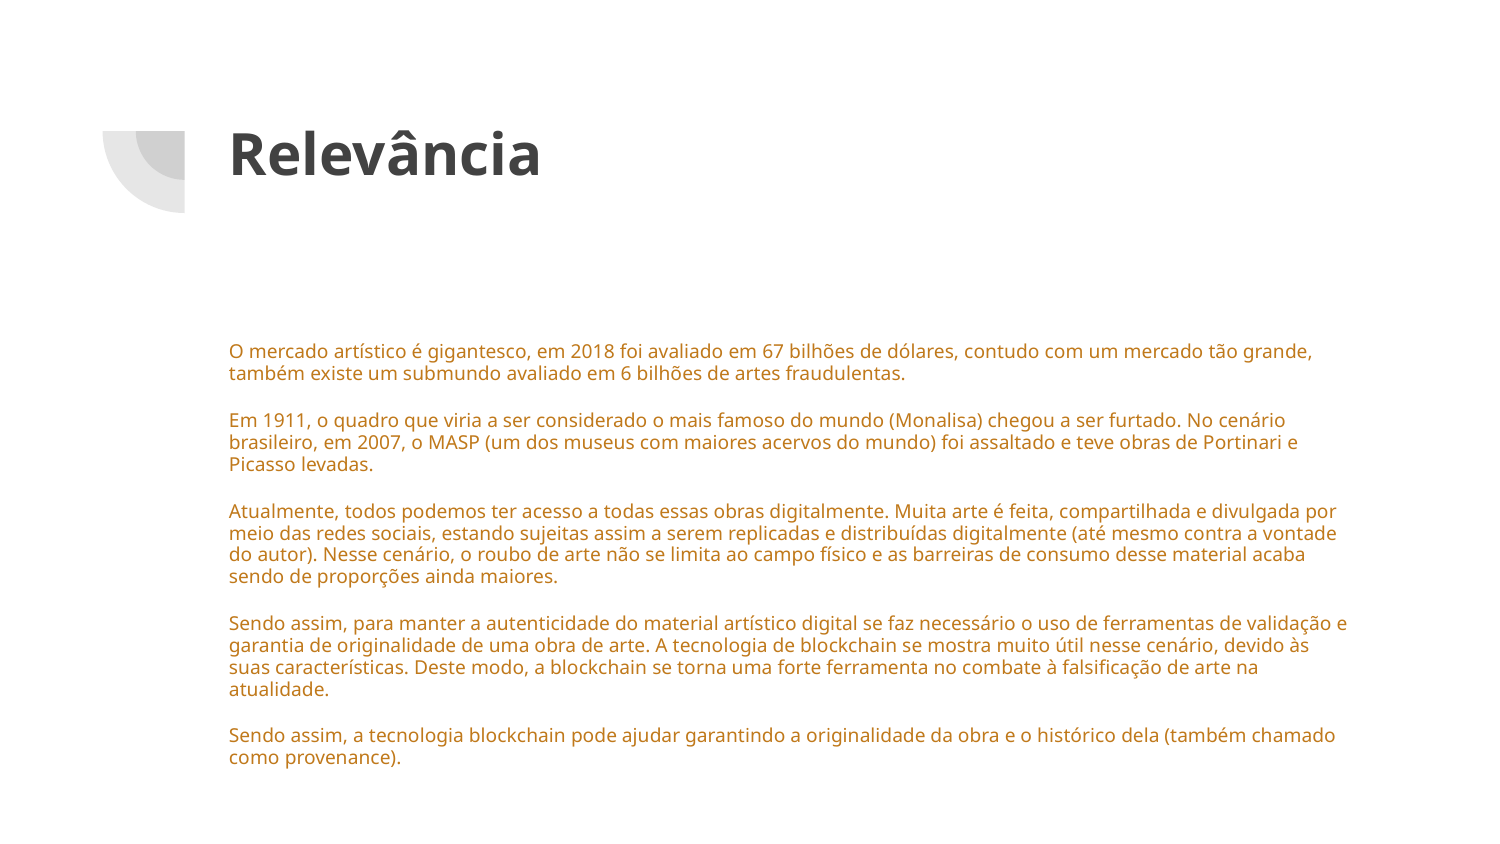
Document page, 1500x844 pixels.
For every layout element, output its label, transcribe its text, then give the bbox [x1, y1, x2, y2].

title Relevância [213, 98, 1368, 263]
list O mercado artístico é gigantesco, em 2018 foi avaliado em 67 bilhões de dólares, contudo com um mercado tão grande, também existe um submundo avaliado em 6 bilhões de artes fraudulentas. Em 1911, o quadro que viria a ser considerado o mais famoso do mundo (Monalisa) chegou a ser furtado. No cenário brasileiro, em 2007, o MASP (um dos museus com maiores acervos do mundo) foi assaltado e teve obras de Portinari e Picasso levadas. Atualmente, todos podemos ter acesso a todas essas obras digitalmente. Muita arte é feita, compartilhada e divulgada por meio das redes sociais, estando sujeitas assim a serem replicadas e distribuídas digitalmente (até mesmo contra a vontade do autor). Nesse cenário, o roubo de arte não se limita ao campo físico e as barreiras de consumo desse material acaba sendo de proporções ainda maiores. Sendo assim, para manter a autenticidade do material artístico digital se faz necessário o uso de ferramentas de validação e garantia de originalidade de uma obra de arte. A tecnologia de blockchain se mostra muito útil nesse cenário, devido às suas características. Deste modo, a blockchain se torna uma forte ferramenta no combate à falsificação de arte na atualidade. Sendo assim, a tecnologia blockchain pode ajudar garantindo a originalidade da obra e o histórico dela (também chamado como provenance). [213, 326, 1368, 744]
